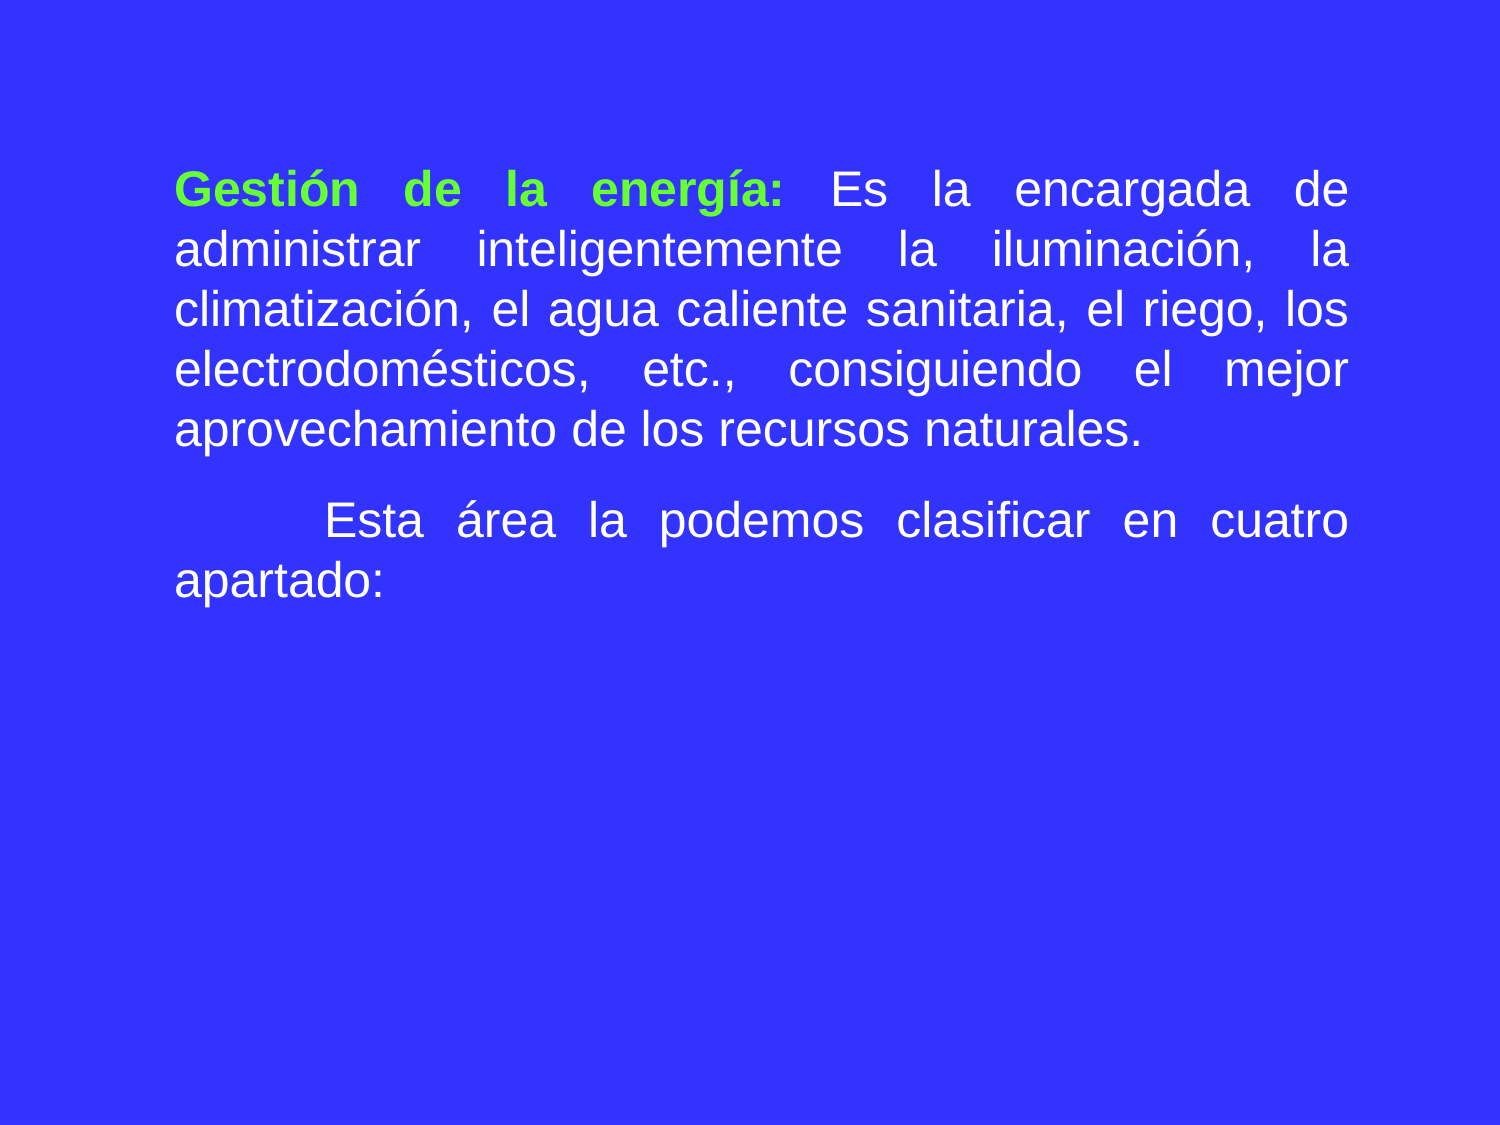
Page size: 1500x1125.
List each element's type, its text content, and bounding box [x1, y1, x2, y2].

text_box Gestión de la energía: Es la encargada de administrar inteligentemente la iluminación, la climatización, el agua caliente sanitaria, el riego, los electrodomésticos, etc., consiguiendo el mejor aprovechamiento de los recursos naturales. Esta área la podemos clasificar en cuatro apartado: [159, 148, 1365, 707]
